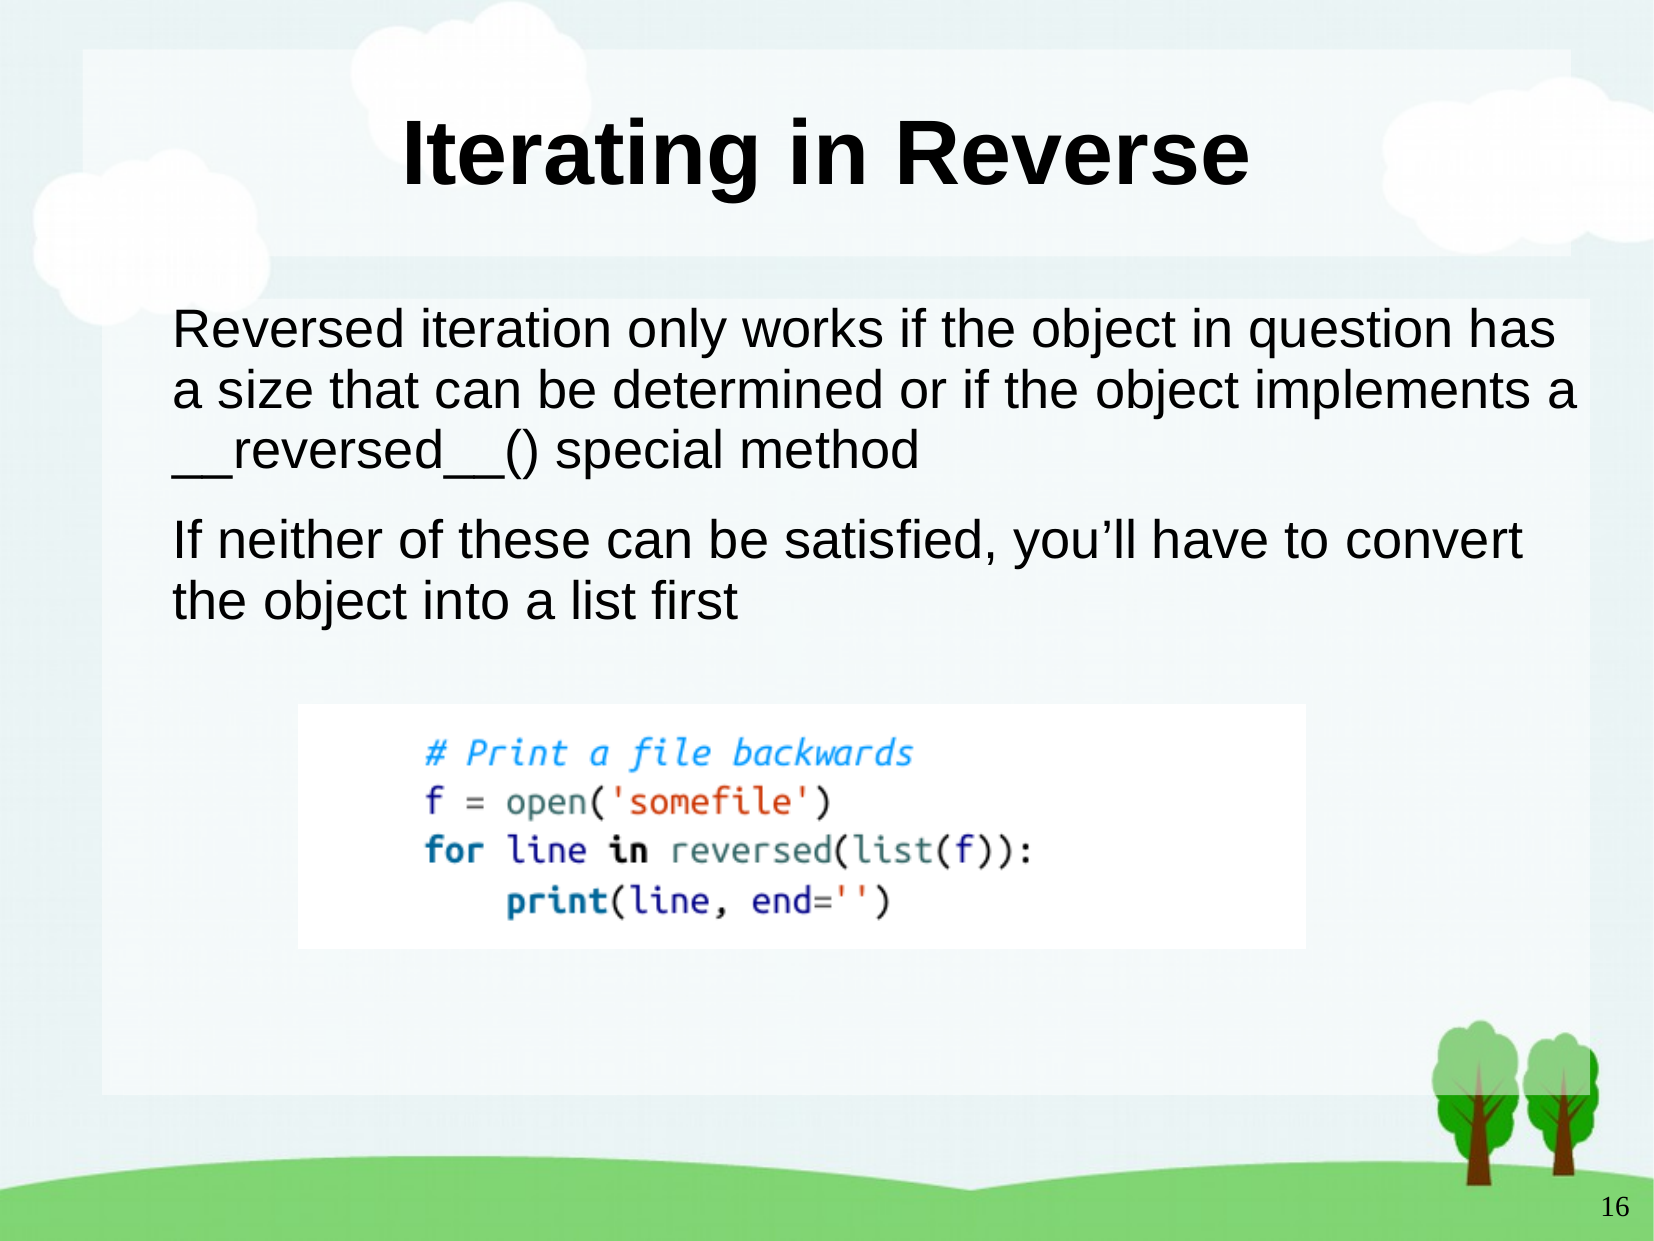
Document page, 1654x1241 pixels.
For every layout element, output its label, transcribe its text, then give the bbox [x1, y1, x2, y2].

title Iterating in Reverse [82, 49, 1571, 257]
picture [0, 0, 1654, 1241]
list Reversed iteration only works if the object in question has a size that can be determined or if the object implements a __reversed__() special method If neither of these can be satisfied, you’ll have to convert the object into a list first [101, 298, 1591, 1096]
